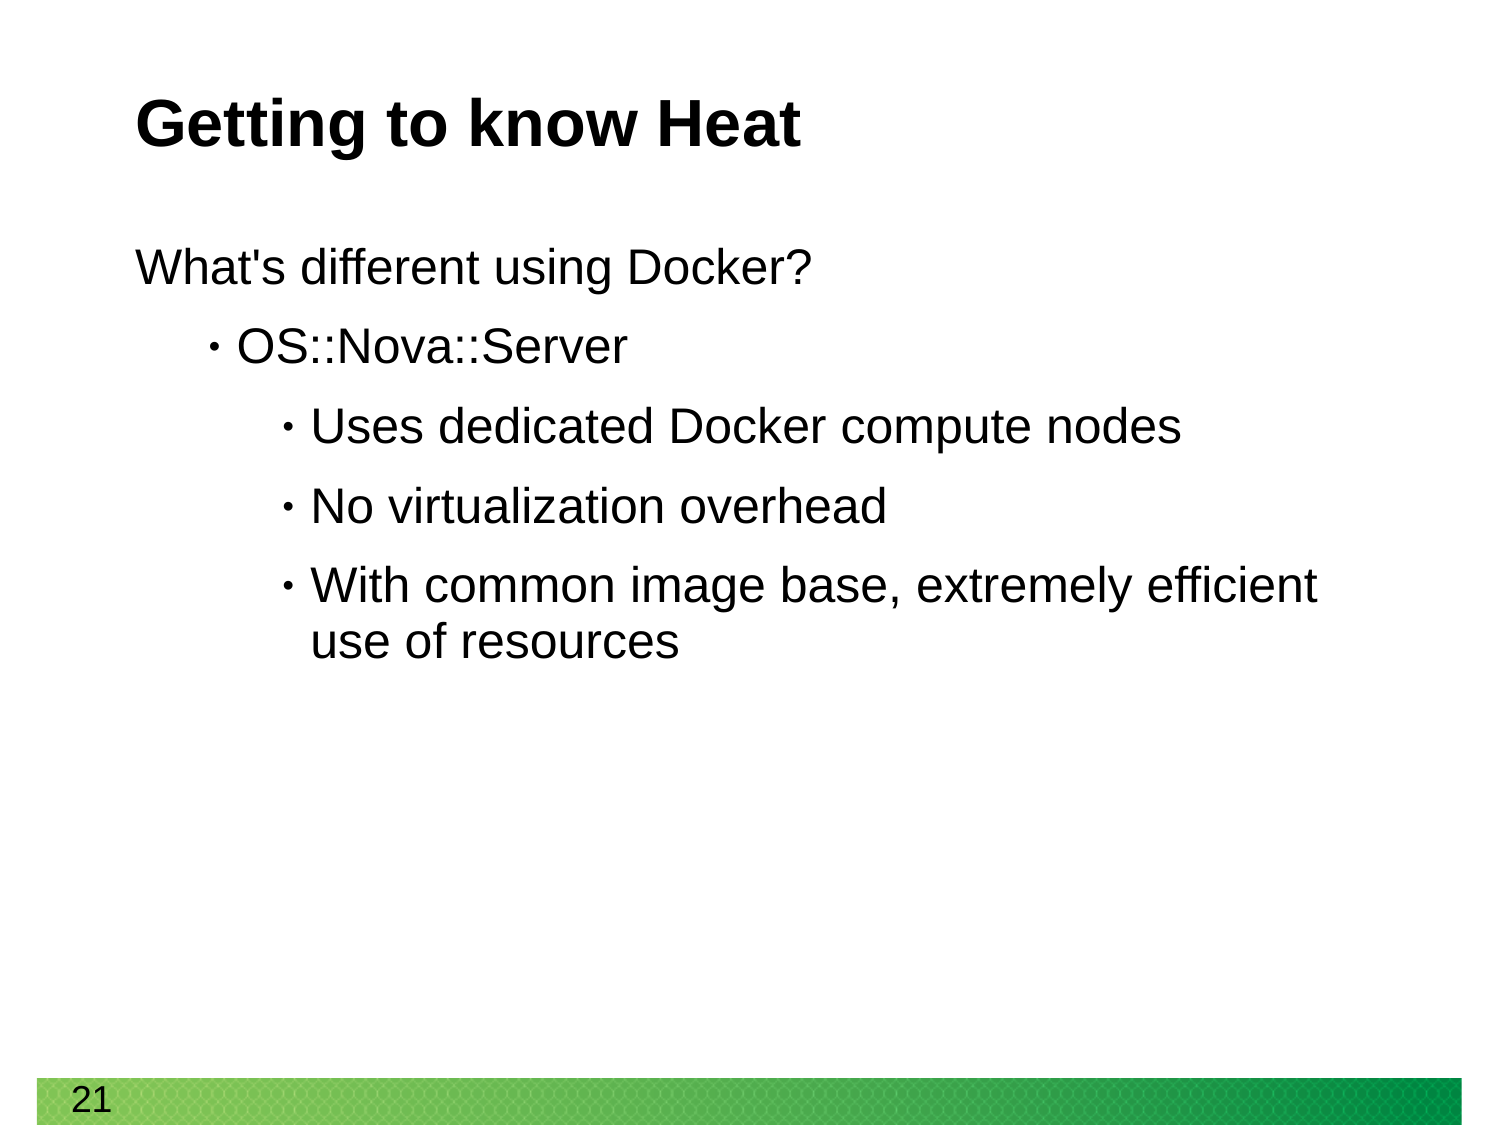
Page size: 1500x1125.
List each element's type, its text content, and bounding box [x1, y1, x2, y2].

title Getting to know Heat [135, 41, 1372, 204]
picture [36, 1078, 1462, 1125]
list What's different using Docker? OS::Nova::Server Uses dedicated Docker compute nodes No virtualization overhead With common image base, extremely efficient use of resources [135, 239, 1372, 714]
